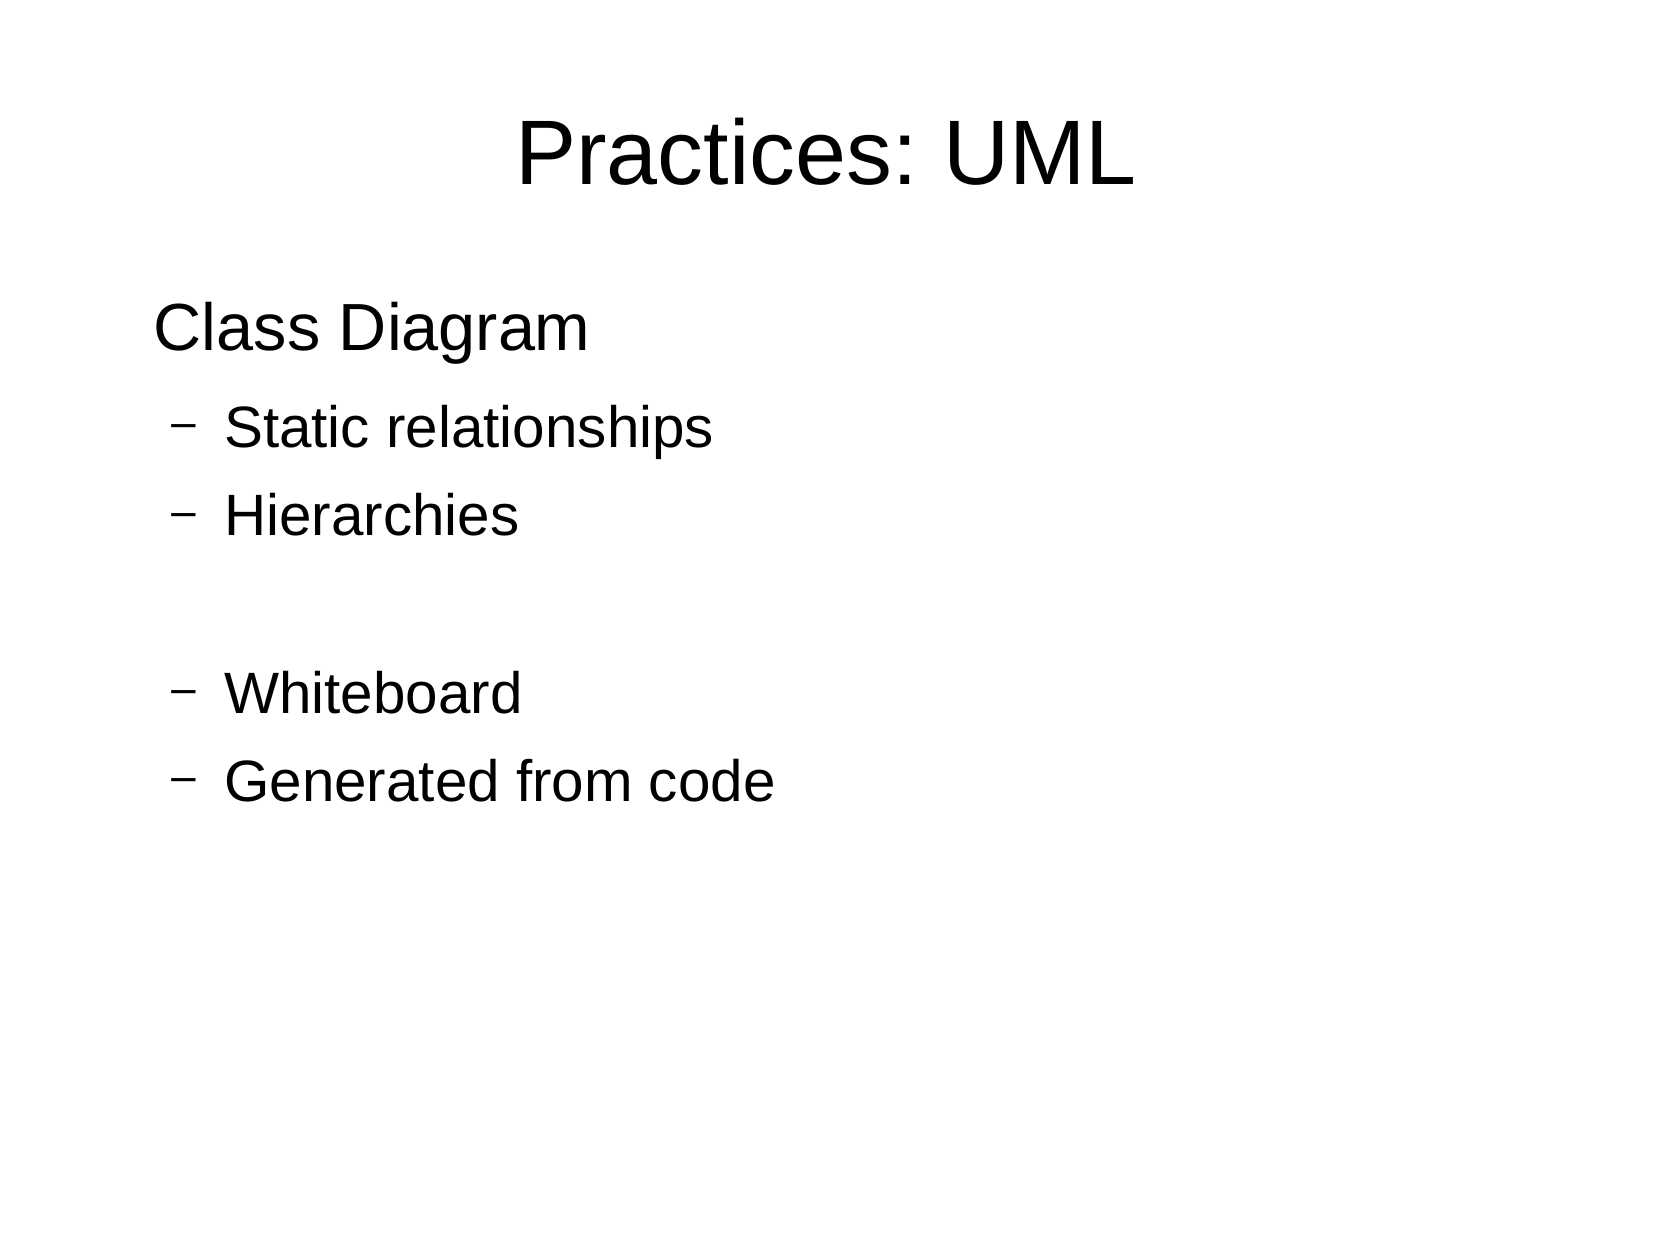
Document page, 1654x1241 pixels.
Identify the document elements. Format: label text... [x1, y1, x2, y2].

title Practices: UML [82, 49, 1571, 257]
list Class Diagram Static relationships Hierarchies Whiteboard Generated from code [82, 290, 793, 1010]
